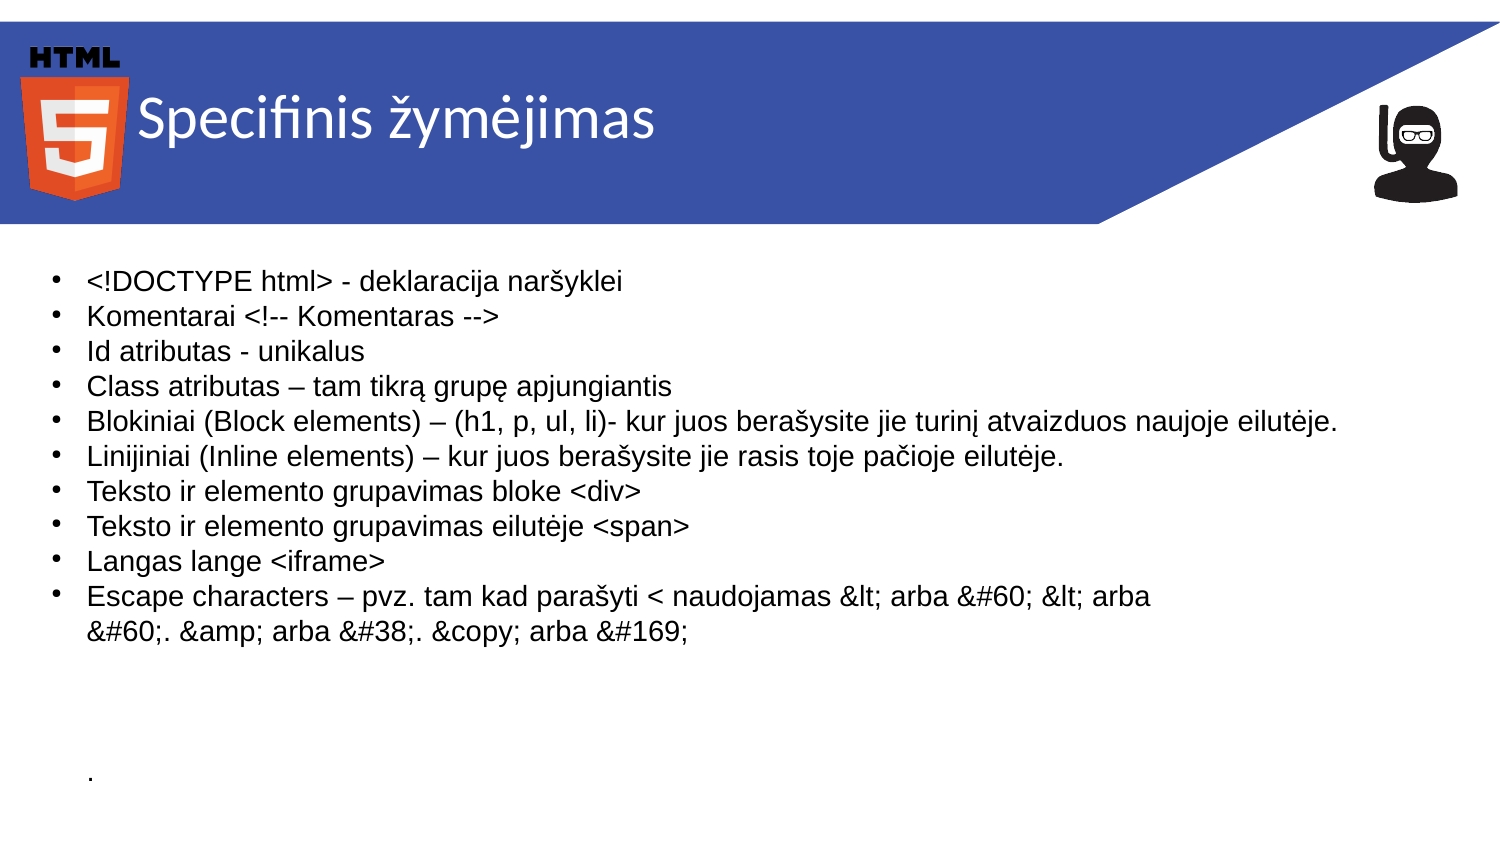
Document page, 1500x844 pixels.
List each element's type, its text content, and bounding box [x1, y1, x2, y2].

text_box <!DOCTYPE html> - deklaracija naršyklei Komentarai <!-- Komentaras --> Id atributas - unikalus Class atributas – tam tikrą grupę apjungiantis Blokiniai (Block elements) – (h1, p, ul, li)- kur juos berašysite jie turinį atvaizduos naujoje eilutėje. Linijiniai (Inline elements) – kur juos berašysite jie rasis toje pačioje eilutėje. Teksto ir elemento grupavimas bloke <div> Teksto ir elemento grupavimas eilutėje <span> Langas lange <iframe> Escape characters – pvz. tam kad parašyti < naudojamas &lt; arba &#60; &lt; arba &#60;. &amp; arba &#38;. &copy; arba &#169; . [36, 247, 1389, 789]
picture [1326, 167, 1500, 211]
title Specifinis žymėjimas [130, 72, 1500, 167]
text_box [1096, 167, 1500, 227]
picture [20, 46, 130, 201]
text_box [1404, 23, 1500, 72]
